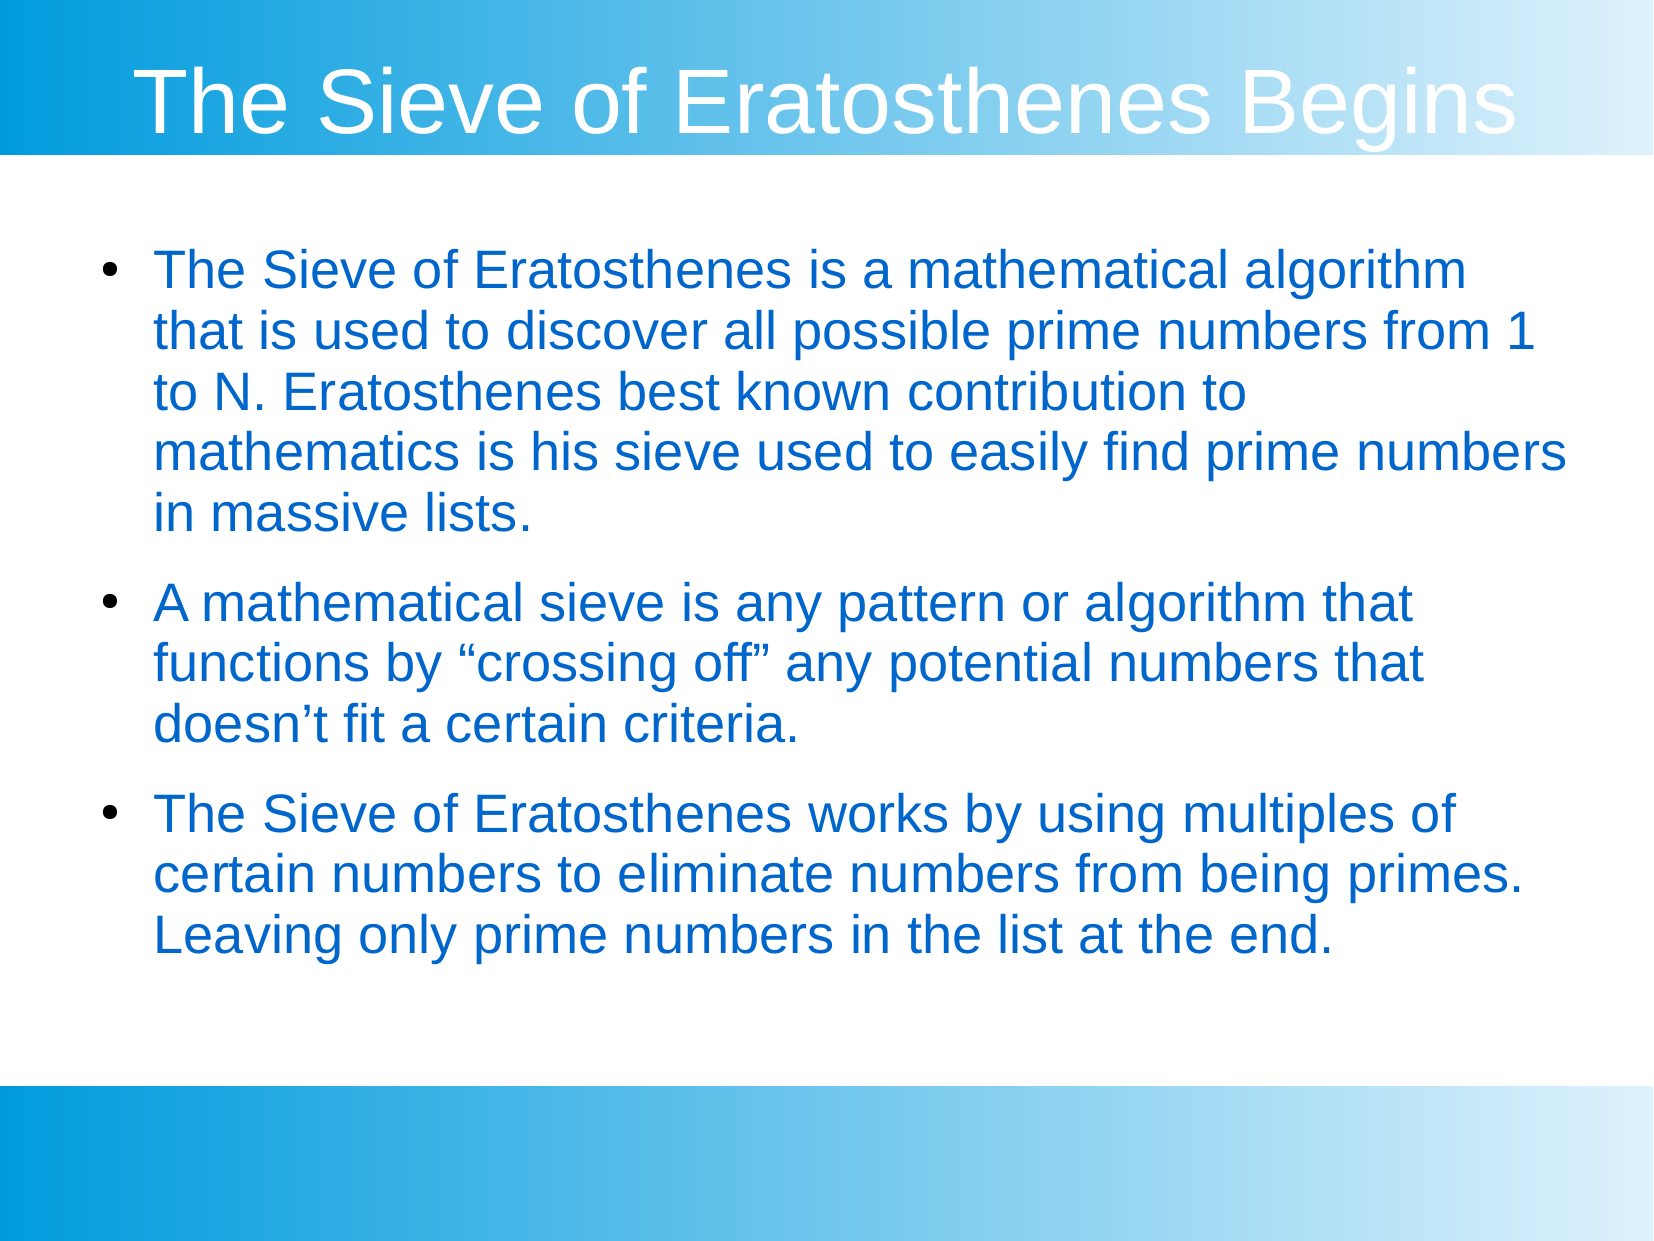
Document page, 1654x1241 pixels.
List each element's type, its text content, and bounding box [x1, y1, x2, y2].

title The Sieve of Eratosthenes Begins [82, 49, 1571, 155]
list The Sieve of Eratosthenes is a mathematical algorithm that is used to discover all possible prime numbers from 1 to N. Eratosthenes best known contribution to mathematics is his sieve used to easily find prime numbers in massive lists. A mathematical sieve is any pattern or algorithm that functions by “crossing off” any potential numbers that doesn’t fit a certain criteria. The Sieve of Eratosthenes works by using multiples of certain numbers to eliminate numbers from being primes. Leaving only prime numbers in the list at the end. [82, 240, 1571, 1051]
